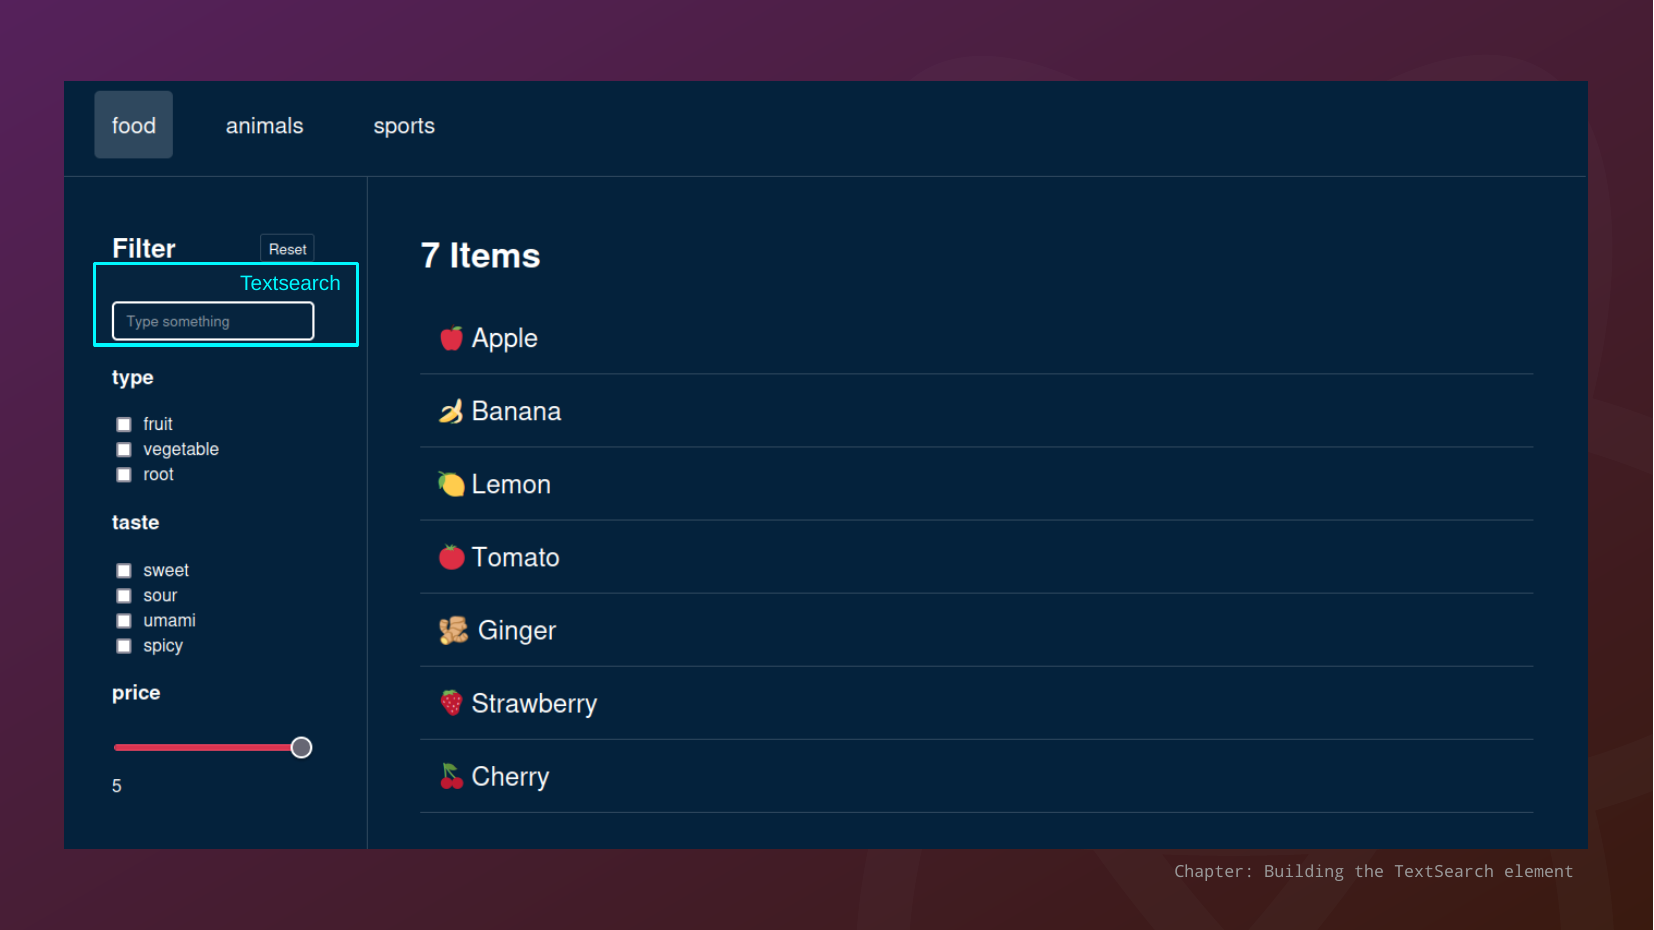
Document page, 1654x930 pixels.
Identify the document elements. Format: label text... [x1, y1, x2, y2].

picture [64, 81, 1588, 849]
text_box Textsearch [94, 263, 358, 345]
text_box Chapter: Building the TextSearch element [1159, 854, 1590, 909]
